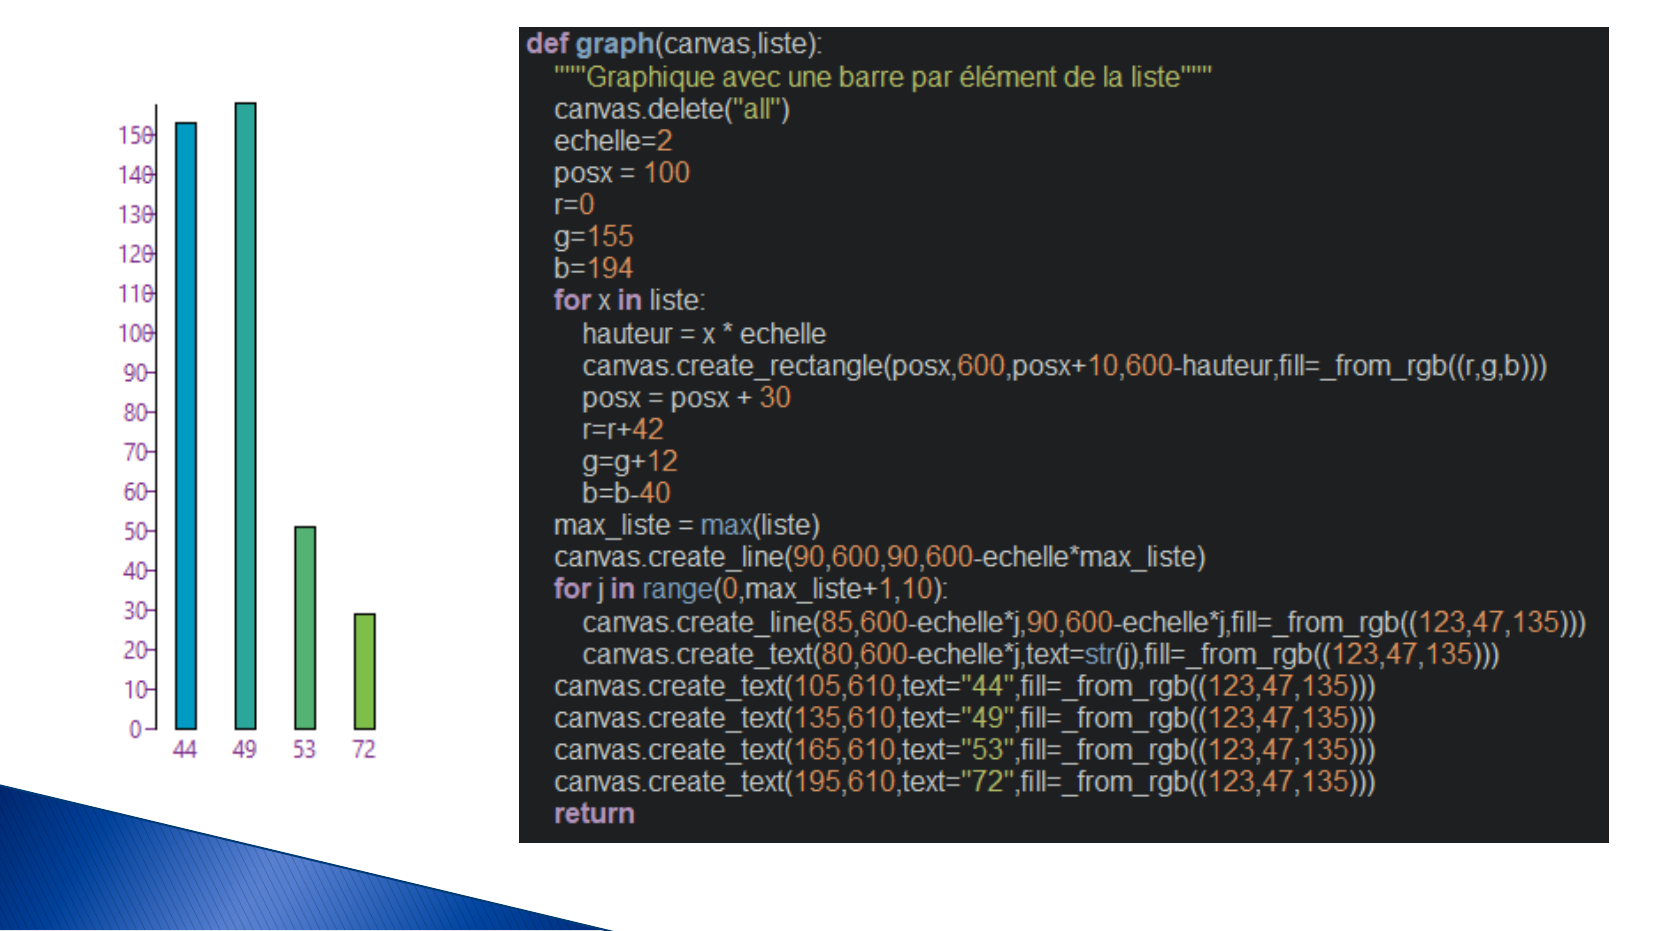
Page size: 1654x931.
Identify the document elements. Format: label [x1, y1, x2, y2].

picture [519, 27, 1609, 844]
picture [0, 787, 600, 931]
picture [106, 75, 418, 785]
